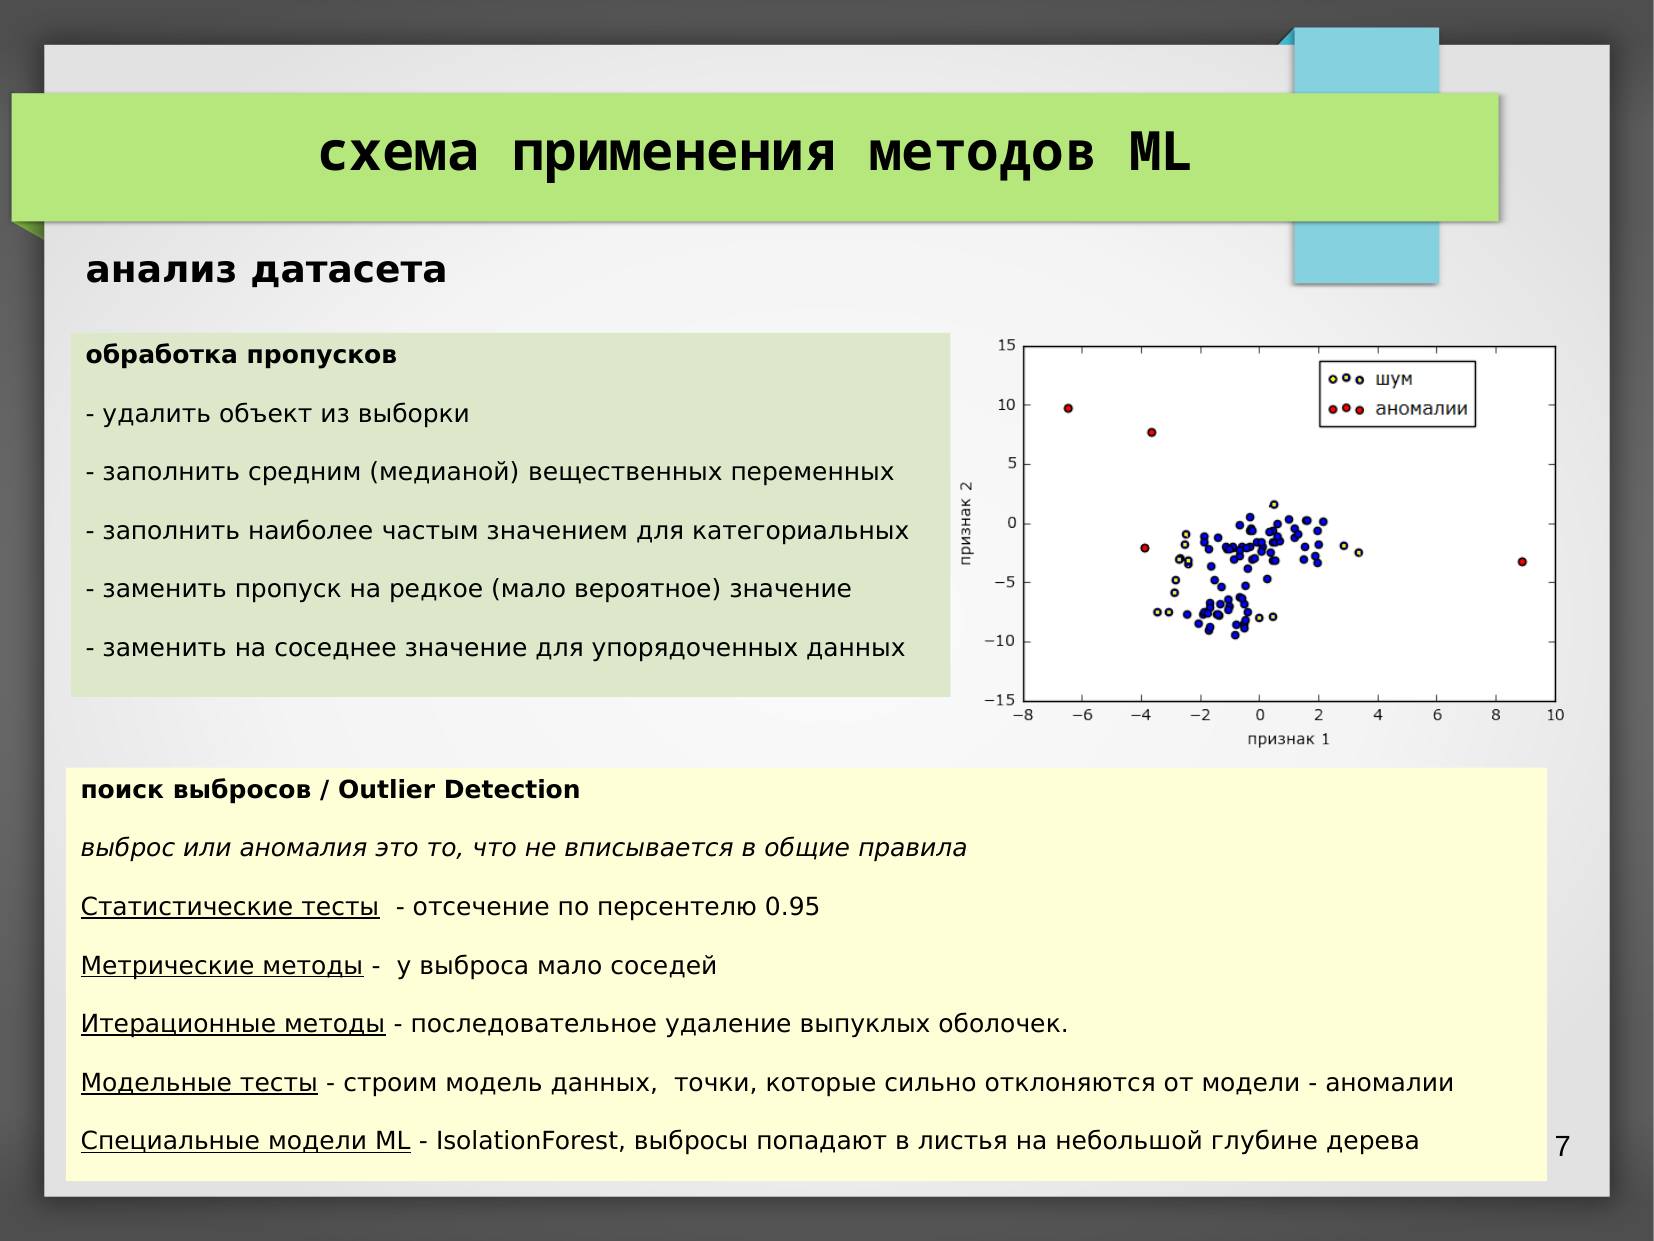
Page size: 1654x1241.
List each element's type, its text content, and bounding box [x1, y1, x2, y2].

text_box поиск выбросов / Outlier Detection выброс или аномалия это то, что не вписывается в общие правила Статистические тесты - отсечение по персентелю 0.95 Метрические методы - у выброса мало соседей Итерационные методы - последовательное удаление выпуклых оболочек. Модельные тесты - строим модель данных, точки, которые сильно отклоняются от модели - аномалии Специальные модели ML - IsolationForest, выбросы попадают в листья на небольшой глубине дерева [65, 767, 1548, 1182]
text_box обработка пропусков - удалить объект из выборки - заполнить средним (медианой) вещественных переменных - заполнить наиболее частым значением для категориальных - заменить пропуск на редкое (мало вероятное) значение - заменить на соседнее значение для упорядоченных данных [70, 332, 950, 697]
picture [0, 0, 1654, 1241]
title схема применения методов ML [47, 109, 1465, 189]
text_box анализ датасета [70, 240, 626, 332]
